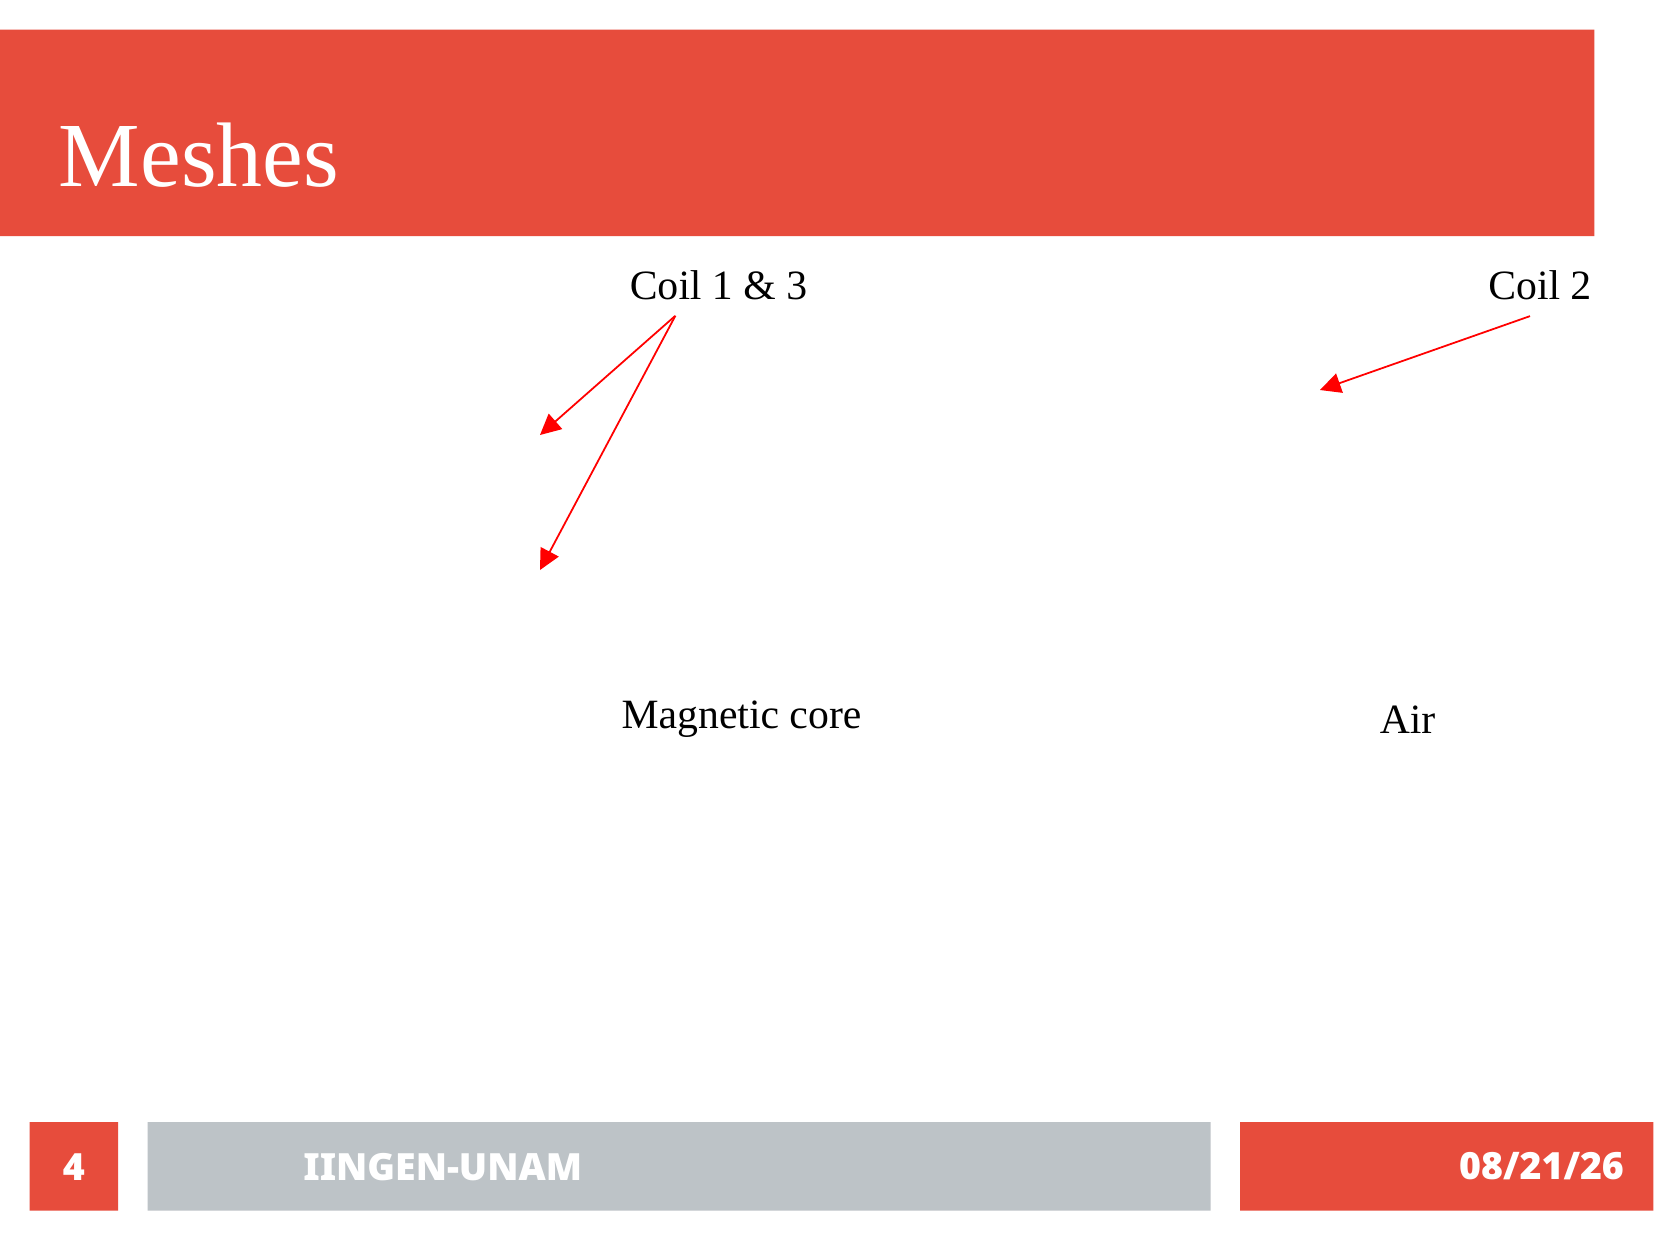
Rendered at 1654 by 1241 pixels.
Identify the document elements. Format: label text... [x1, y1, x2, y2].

text_box Coil 1 & 3 [615, 255, 856, 317]
title Meshes [59, 59, 1595, 207]
text_box Coil 2 [1473, 255, 1654, 317]
text_box Air [1365, 688, 1486, 751]
text_box Magnetic core [606, 684, 901, 760]
